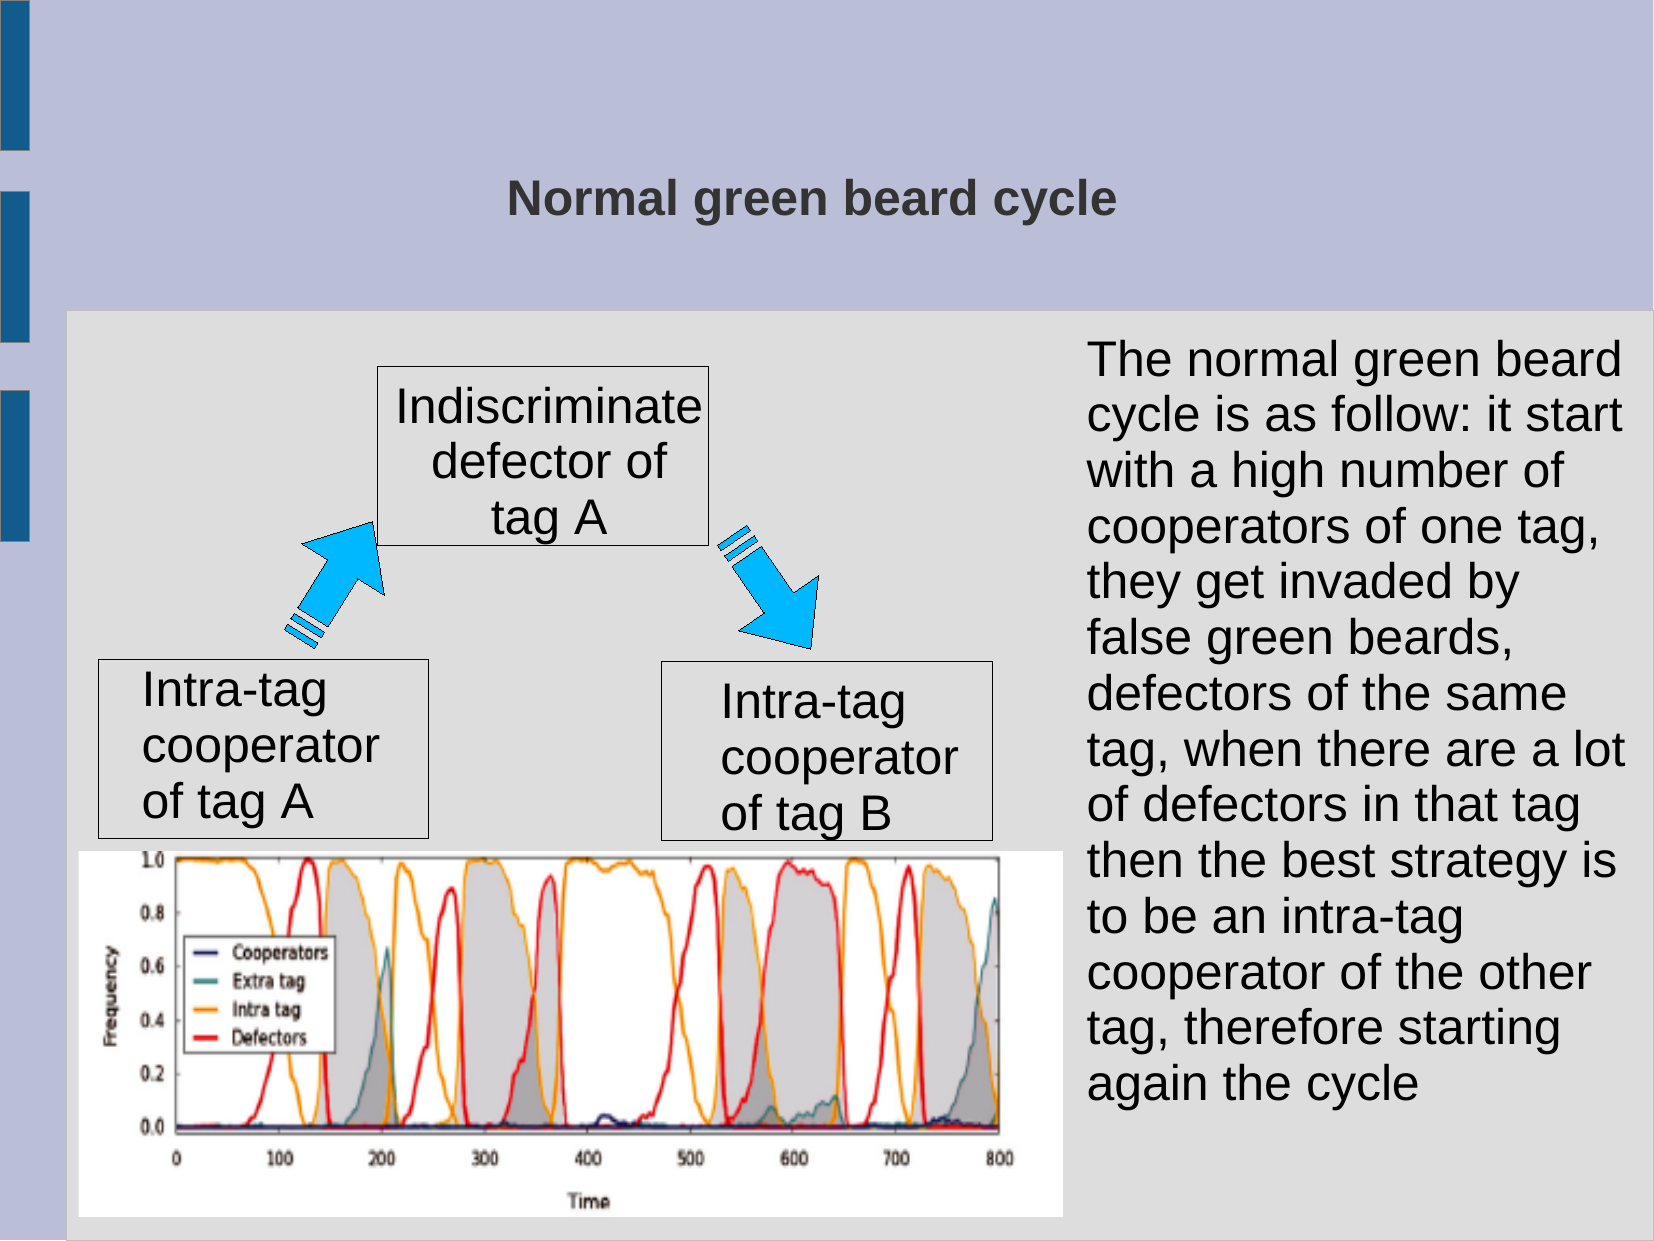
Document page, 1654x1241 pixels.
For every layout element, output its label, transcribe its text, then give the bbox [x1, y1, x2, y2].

text_box [284, 624, 318, 649]
picture [78, 851, 1063, 1217]
text_box The normal green beard cycle is as follow: it start with a high number of cooperators of one tag, they get invaded by false green beards, defectors of the same tag, when there are a lot of defectors in that tag then the best strategy is to be an intra-tag cooperator of the other tag, therefore starting again the cycle [1086, 330, 1630, 1112]
title Normal green beard cycle [106, 94, 1519, 302]
text_box Intra-tag cooperator of tag B [720, 673, 981, 840]
text_box Indiscriminate defector of tag A [389, 377, 708, 545]
text_box [724, 535, 758, 562]
text_box [290, 613, 325, 638]
text_box Intra-tag cooperator of tag A [141, 661, 426, 829]
text_box [297, 521, 385, 627]
text_box [717, 525, 751, 551]
text_box [732, 546, 819, 650]
